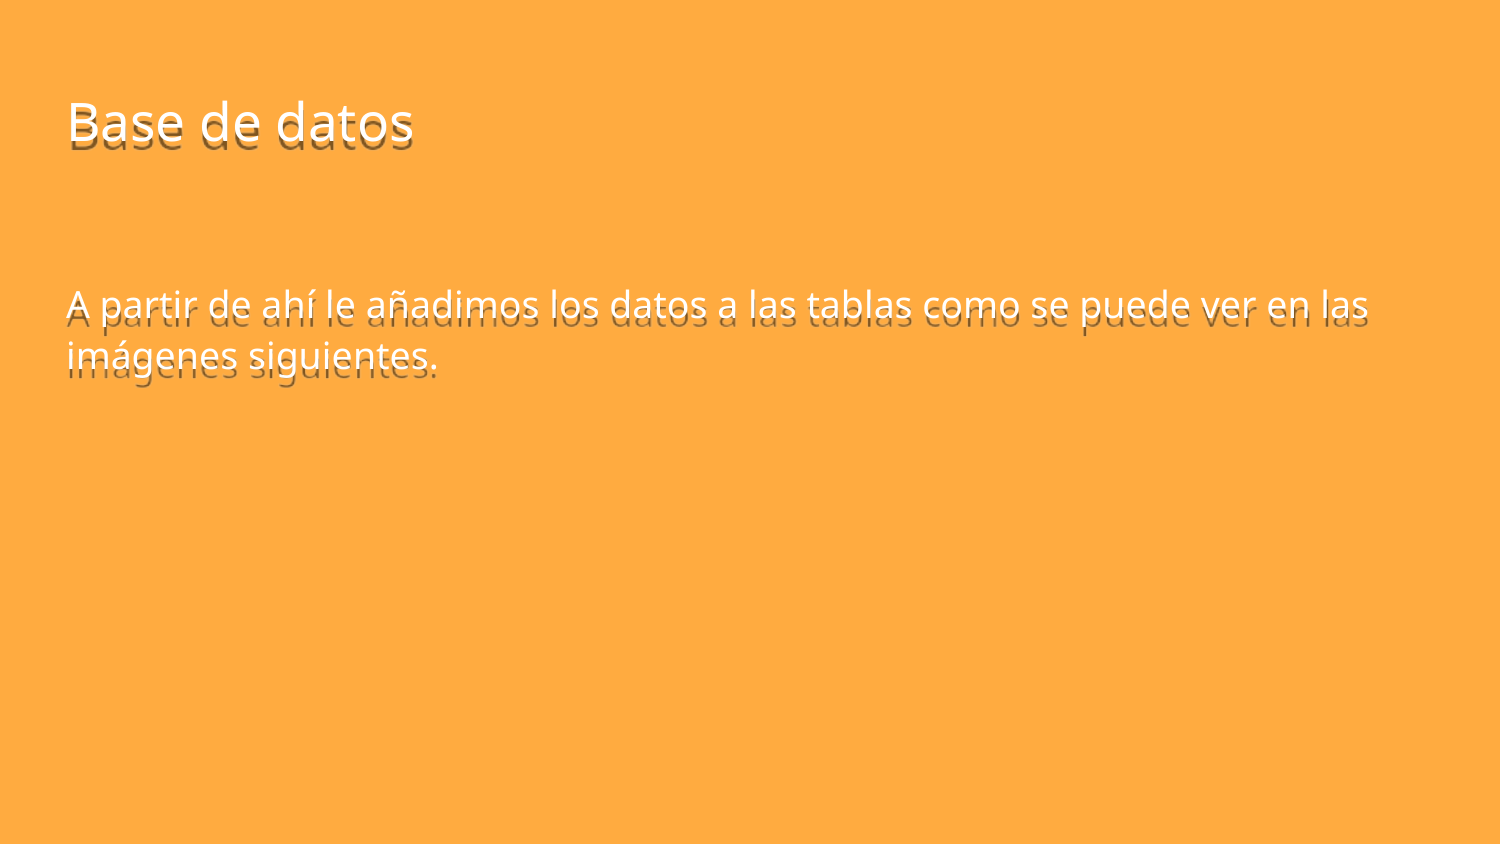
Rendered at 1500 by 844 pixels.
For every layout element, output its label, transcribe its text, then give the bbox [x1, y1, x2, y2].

title Base de datos [51, 72, 1449, 167]
list A partir de ahí le añadimos los datos a las tablas como se puede ver en las imágenes siguientes. [51, 189, 1449, 750]
